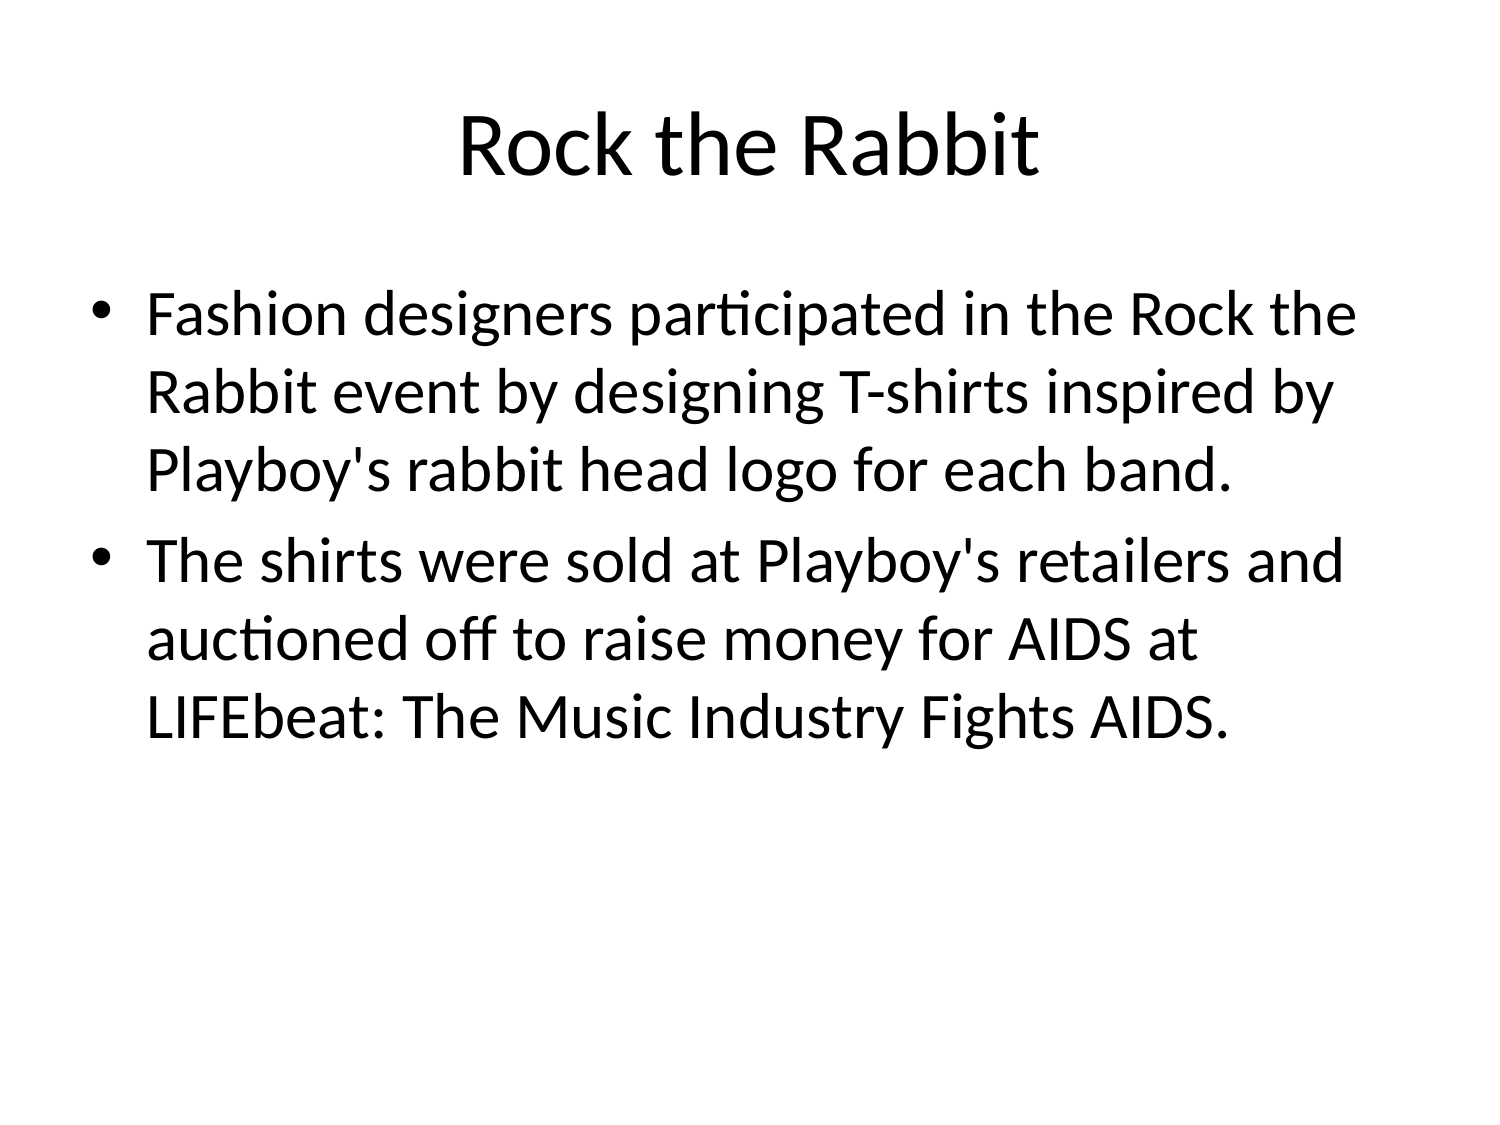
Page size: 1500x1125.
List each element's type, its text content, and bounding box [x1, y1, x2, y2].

title Rock the Rabbit [75, 45, 1425, 233]
list Fashion designers participated in the Rock the Rabbit event by designing T-shirts inspired by Playboy's rabbit head logo for each band. The shirts were sold at Playboy's retailers and auctioned off to raise money for AIDS at LIFEbeat: The Music Industry Fights AIDS. [75, 262, 1425, 1005]
